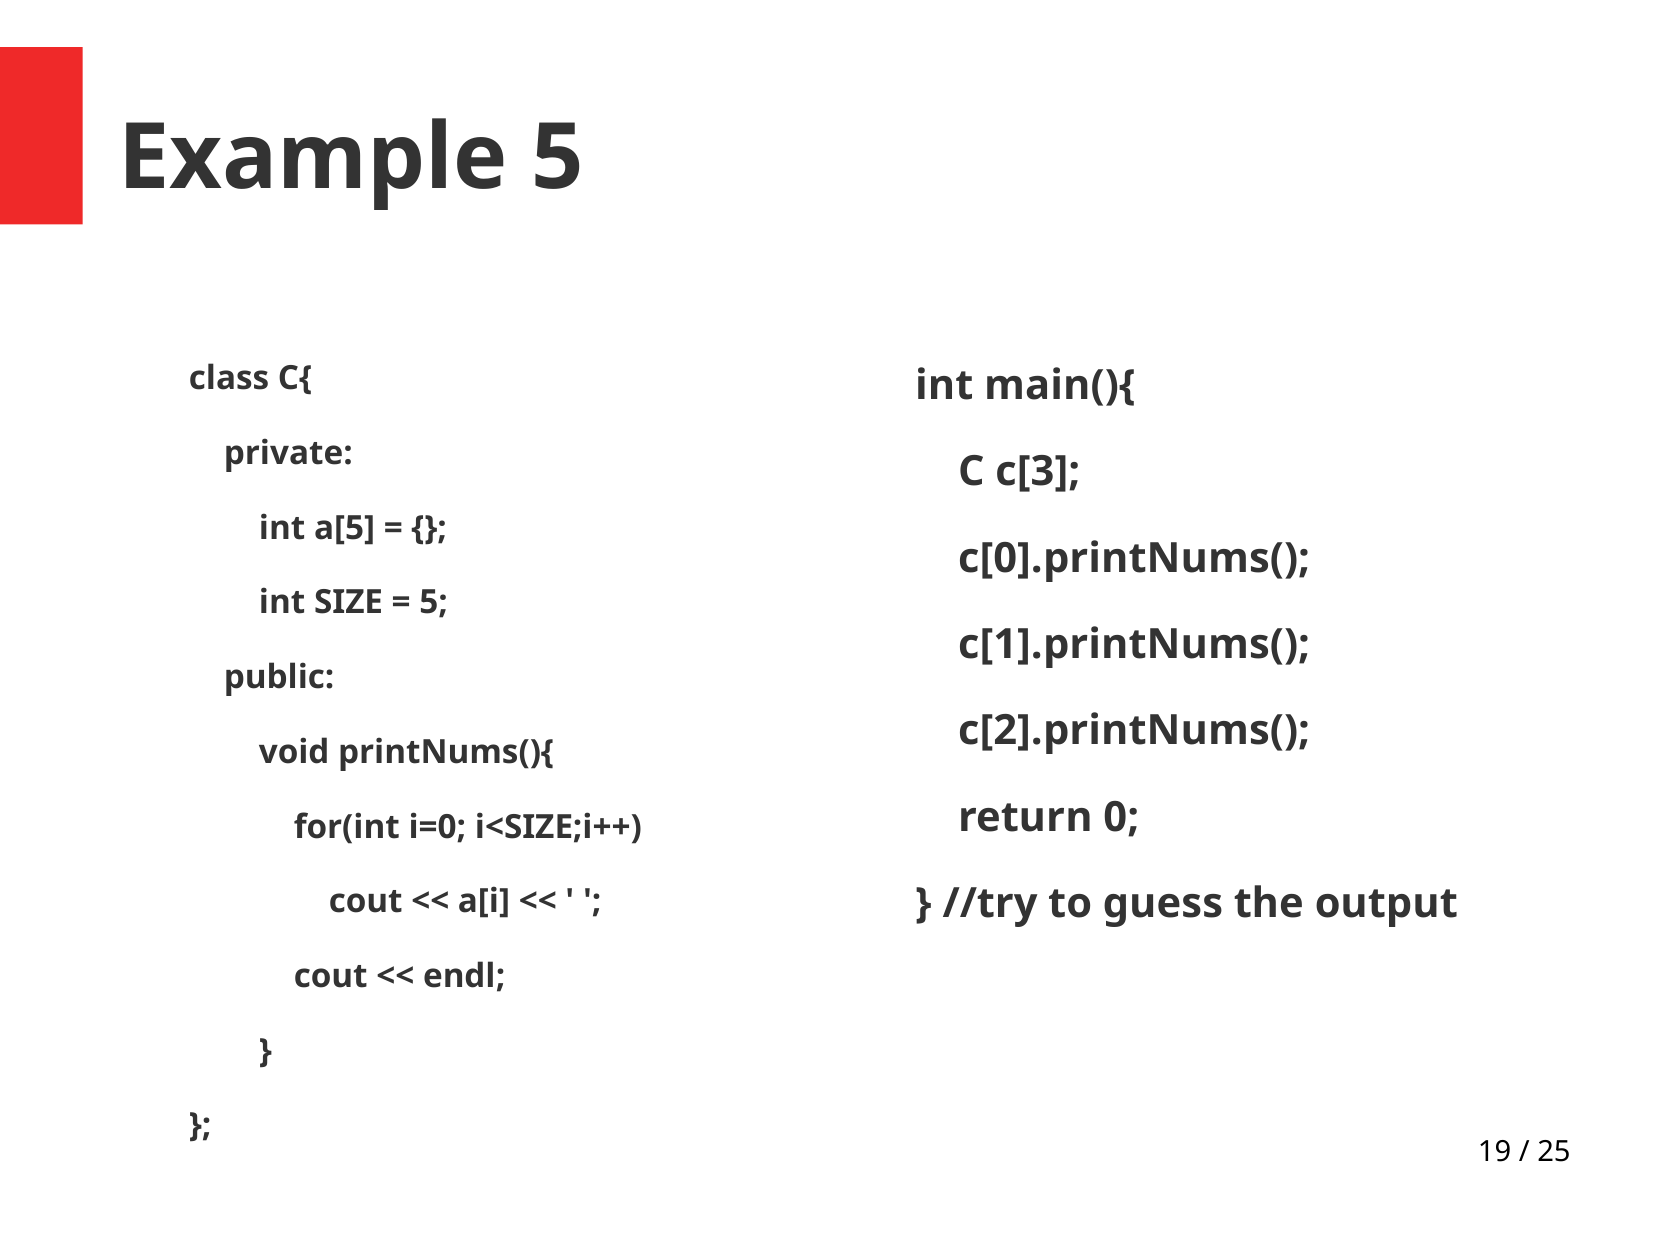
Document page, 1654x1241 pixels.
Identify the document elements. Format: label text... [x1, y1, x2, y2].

title Example 5 [118, 49, 1571, 257]
list class C{ private: int a[5] = {}; int SIZE = 5; public: void printNums(){ for(int i=0; i<SIZE;i++) cout << a[i] << ' '; cout << endl; } }; [118, 354, 810, 1074]
list int main(){ C c[3]; c[0].printNums(); c[1].printNums(); c[2].printNums(); return 0; } //try to guess the output [844, 354, 1536, 1074]
